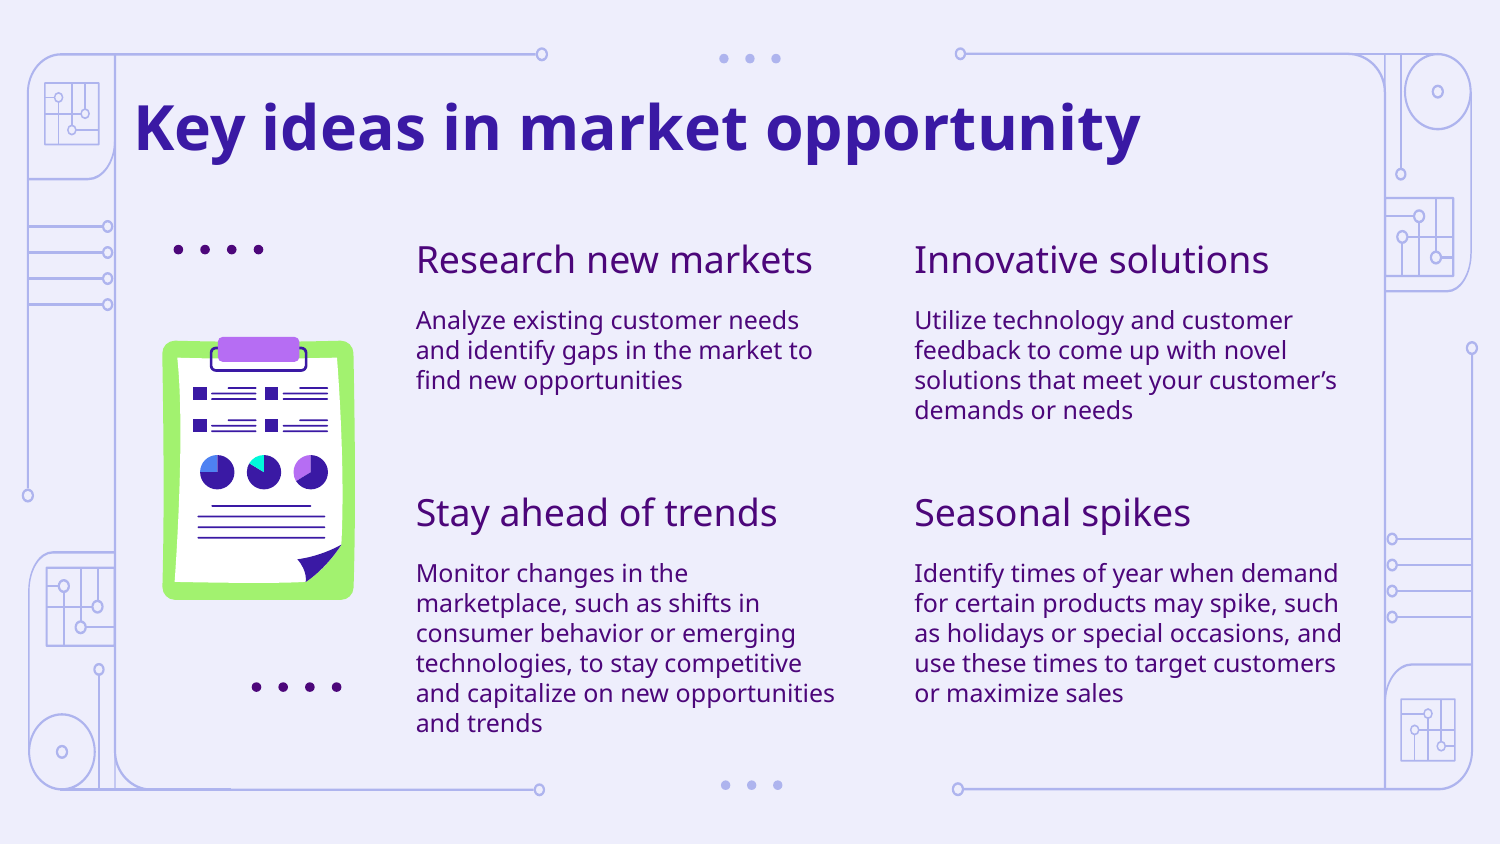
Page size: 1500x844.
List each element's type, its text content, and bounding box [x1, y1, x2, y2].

subtitle Identify times of year when demand for certain products may spike, such as holidays or special occasions, and use these times to target customers or maximize sales [899, 550, 1361, 722]
subtitle Analyze existing customer needs and identify gaps in the market to find new opportunities [400, 297, 862, 447]
text_box [253, 244, 264, 255]
text_box [162, 336, 355, 600]
title Key ideas in market opportunity [118, 72, 1382, 167]
subtitle Innovative solutions [899, 223, 1361, 297]
text_box [251, 682, 262, 692]
subtitle Seasonal spikes [899, 476, 1361, 550]
text_box [305, 682, 315, 692]
text_box [173, 244, 184, 255]
text_box [226, 244, 237, 255]
subtitle Utilize technology and customer feedback to come up with novel solutions that meet your customer’s demands or needs [899, 297, 1361, 447]
subtitle Research new markets [400, 223, 862, 297]
text_box [200, 244, 210, 255]
text_box [278, 682, 289, 692]
subtitle Monitor changes in the marketplace, such as shifts in consumer behavior or emerging technologies, to stay competitive and capitalize on new opportunities and trends [400, 542, 862, 722]
text_box [331, 682, 342, 692]
subtitle Stay ahead of trends [400, 476, 862, 542]
